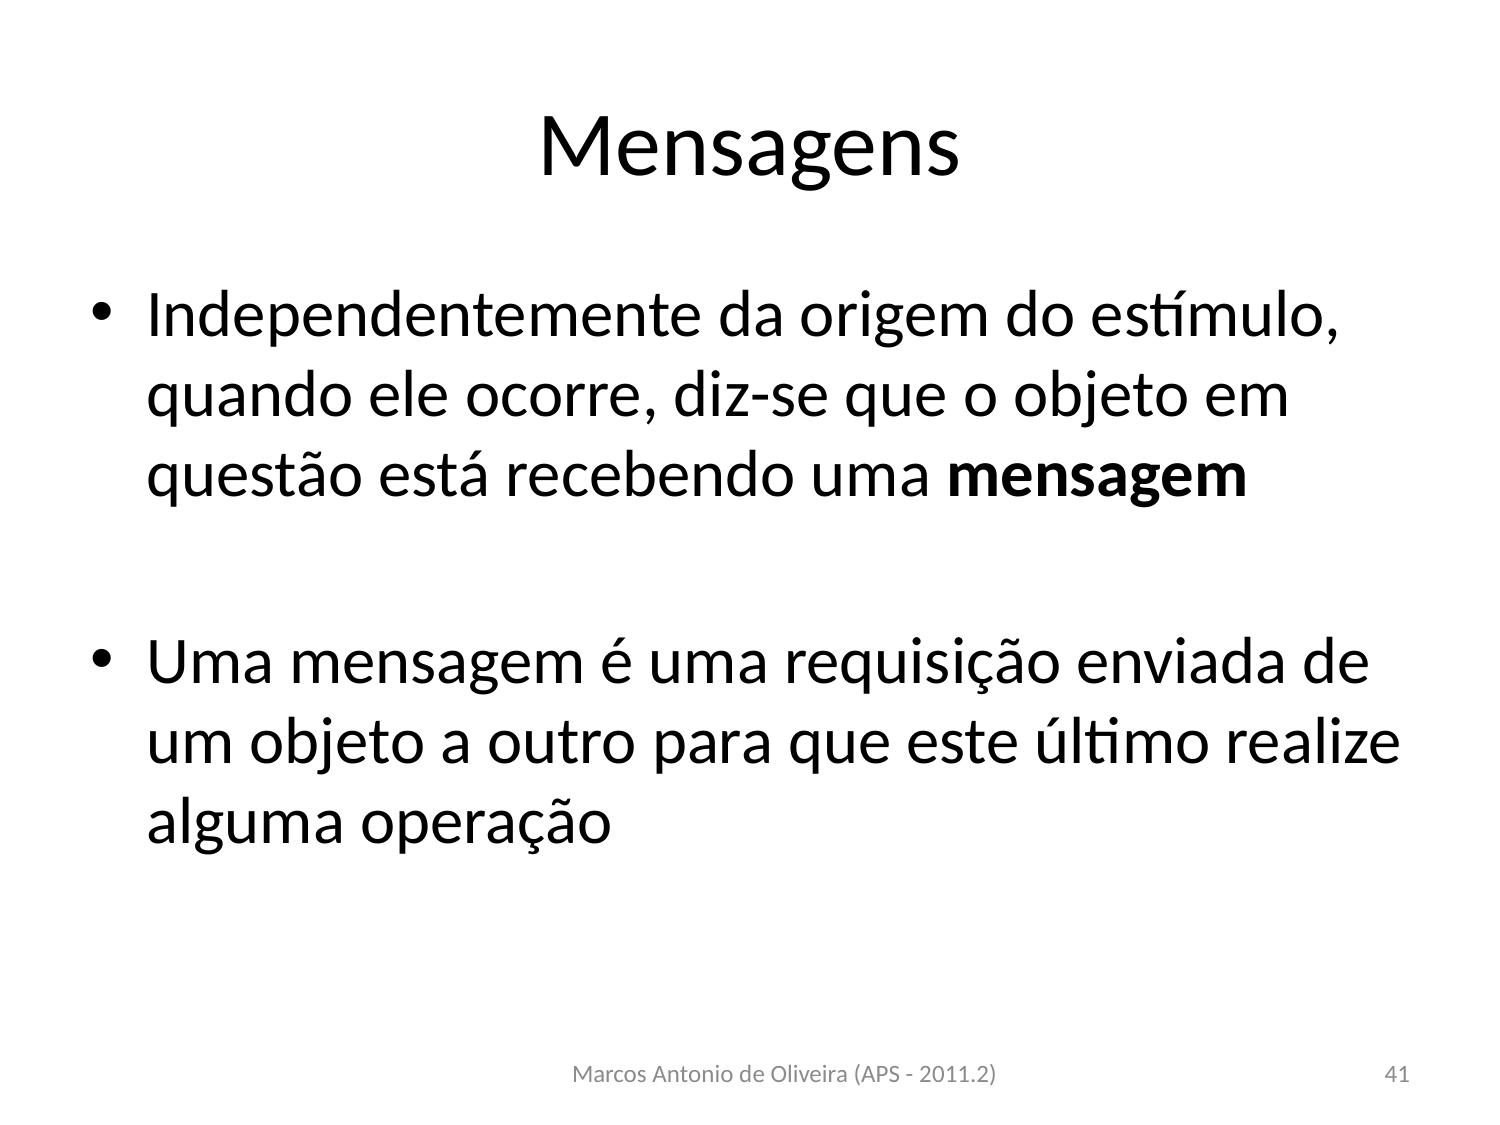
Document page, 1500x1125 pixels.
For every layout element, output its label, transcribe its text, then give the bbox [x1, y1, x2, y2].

footer Marcos Antonio de Oliveira (APS - 2011.2) [512, 1042, 1058, 1103]
title Mensagens [75, 45, 1425, 233]
list Independentemente da origem do estímulo, quando ele ocorre, diz-se que o objeto em questão está recebendo uma mensagem Uma mensagem é uma requisição enviada de um objeto a outro para que este último realize alguma operação [75, 262, 1425, 1005]
slide_number <número> [1074, 1042, 1425, 1103]
